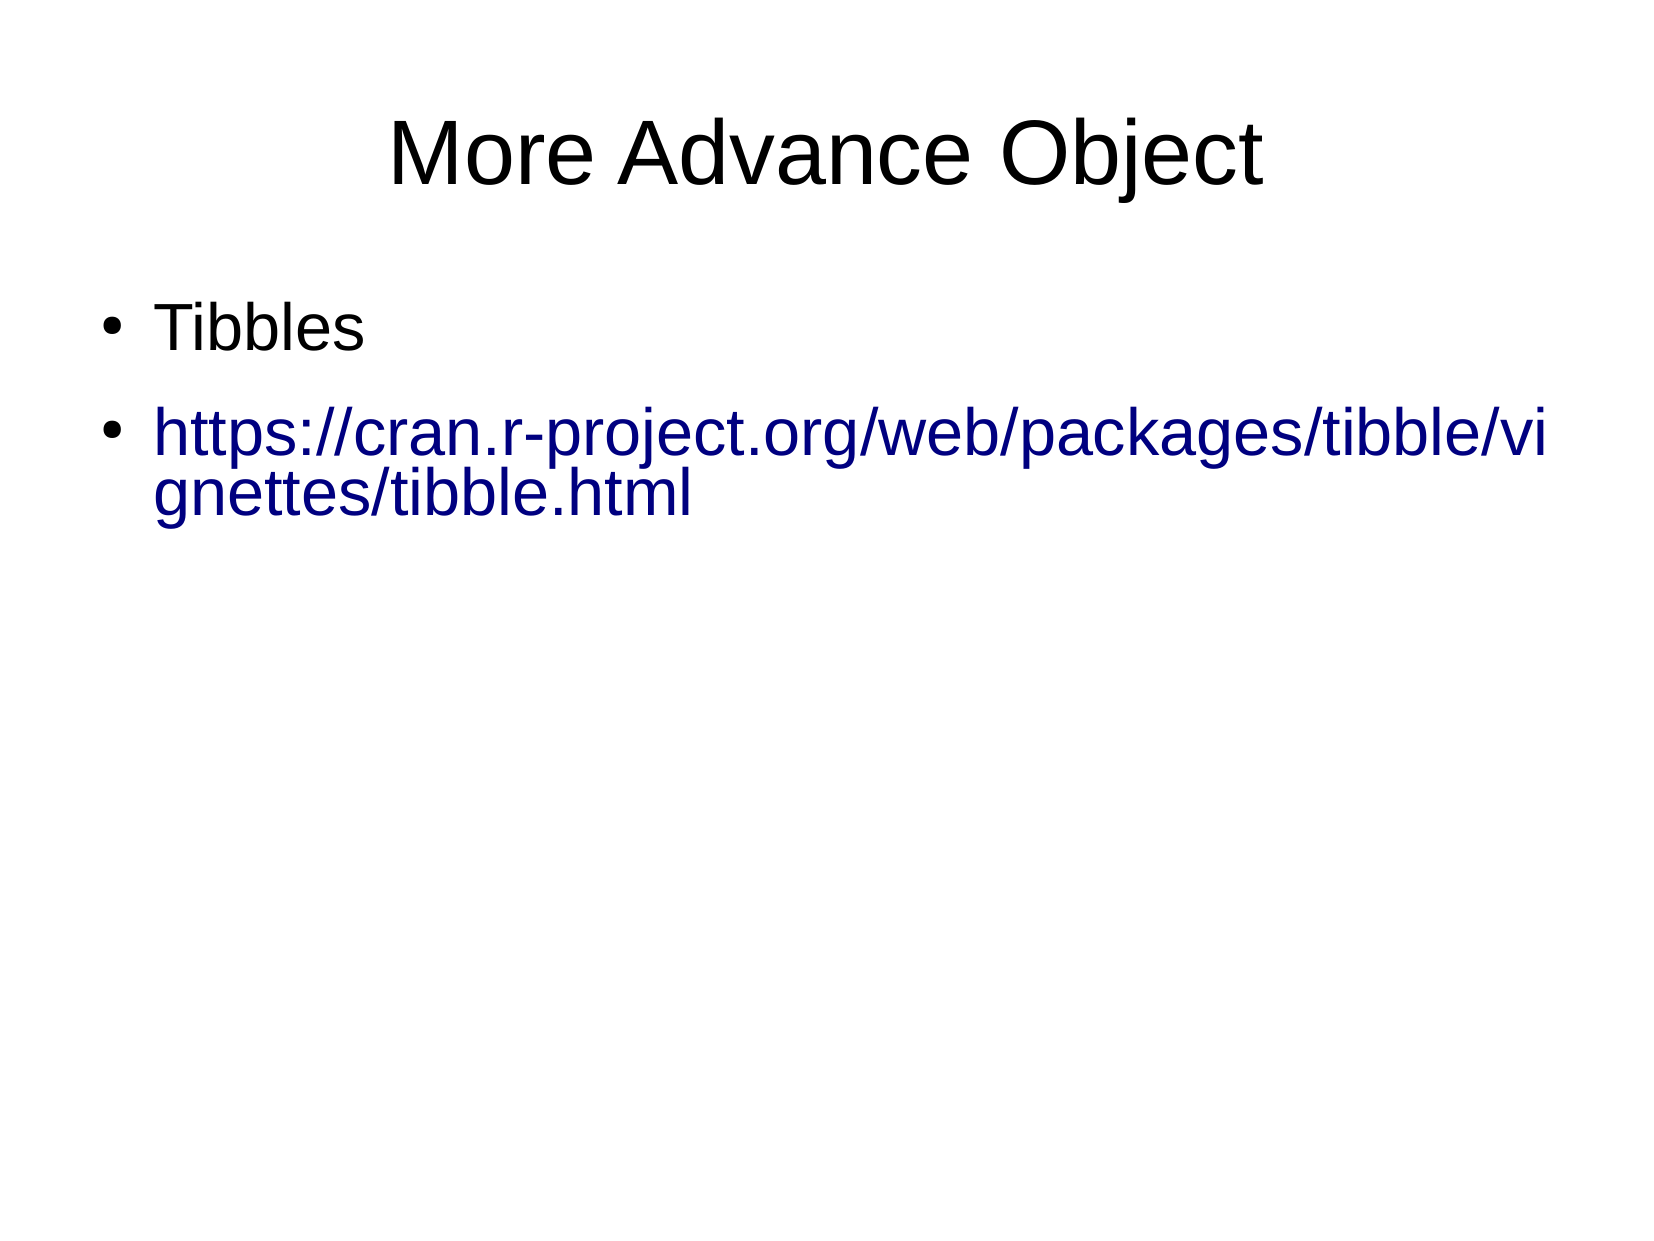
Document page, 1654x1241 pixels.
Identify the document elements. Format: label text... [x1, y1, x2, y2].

title More Advance Object [82, 49, 1571, 257]
list Tibbles https://cran.r-project.org/web/packages/tibble/vignettes/tibble.html [82, 290, 1571, 1010]
